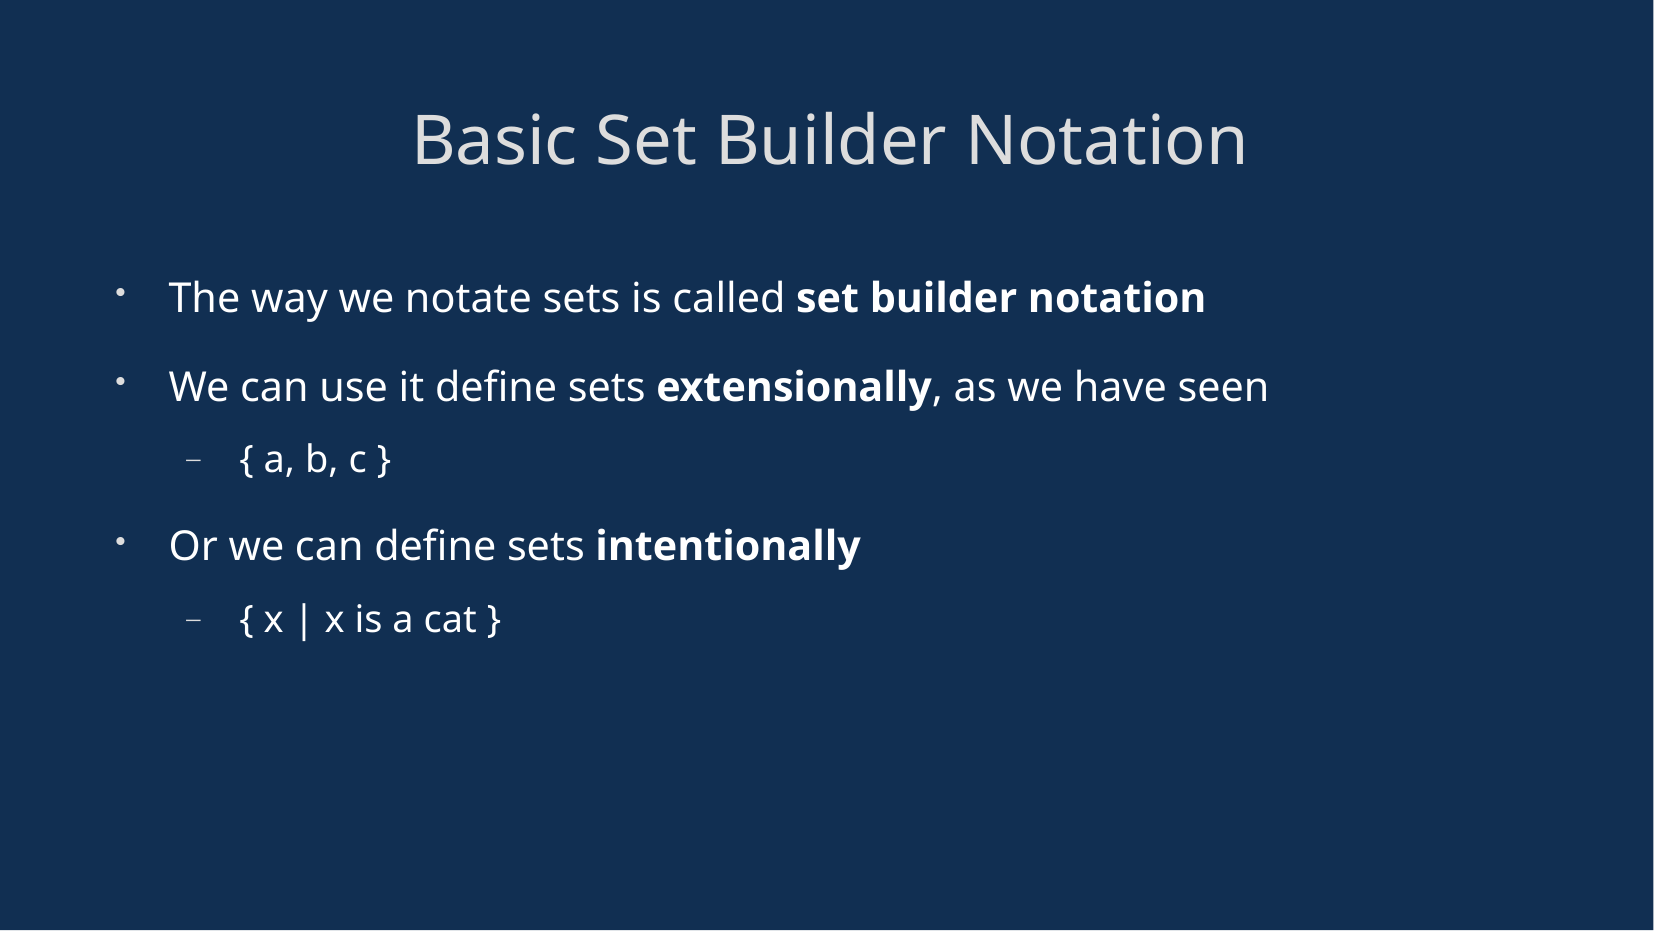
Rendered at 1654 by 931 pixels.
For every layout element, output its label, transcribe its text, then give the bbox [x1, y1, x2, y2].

list The way we notate sets is called set builder notation We can use it define sets extensionally, as we have seen { a, b, c } Or we can define sets intentionally { x | x is a cat } [97, 268, 1563, 806]
title Basic Set Builder Notation [97, 56, 1563, 220]
